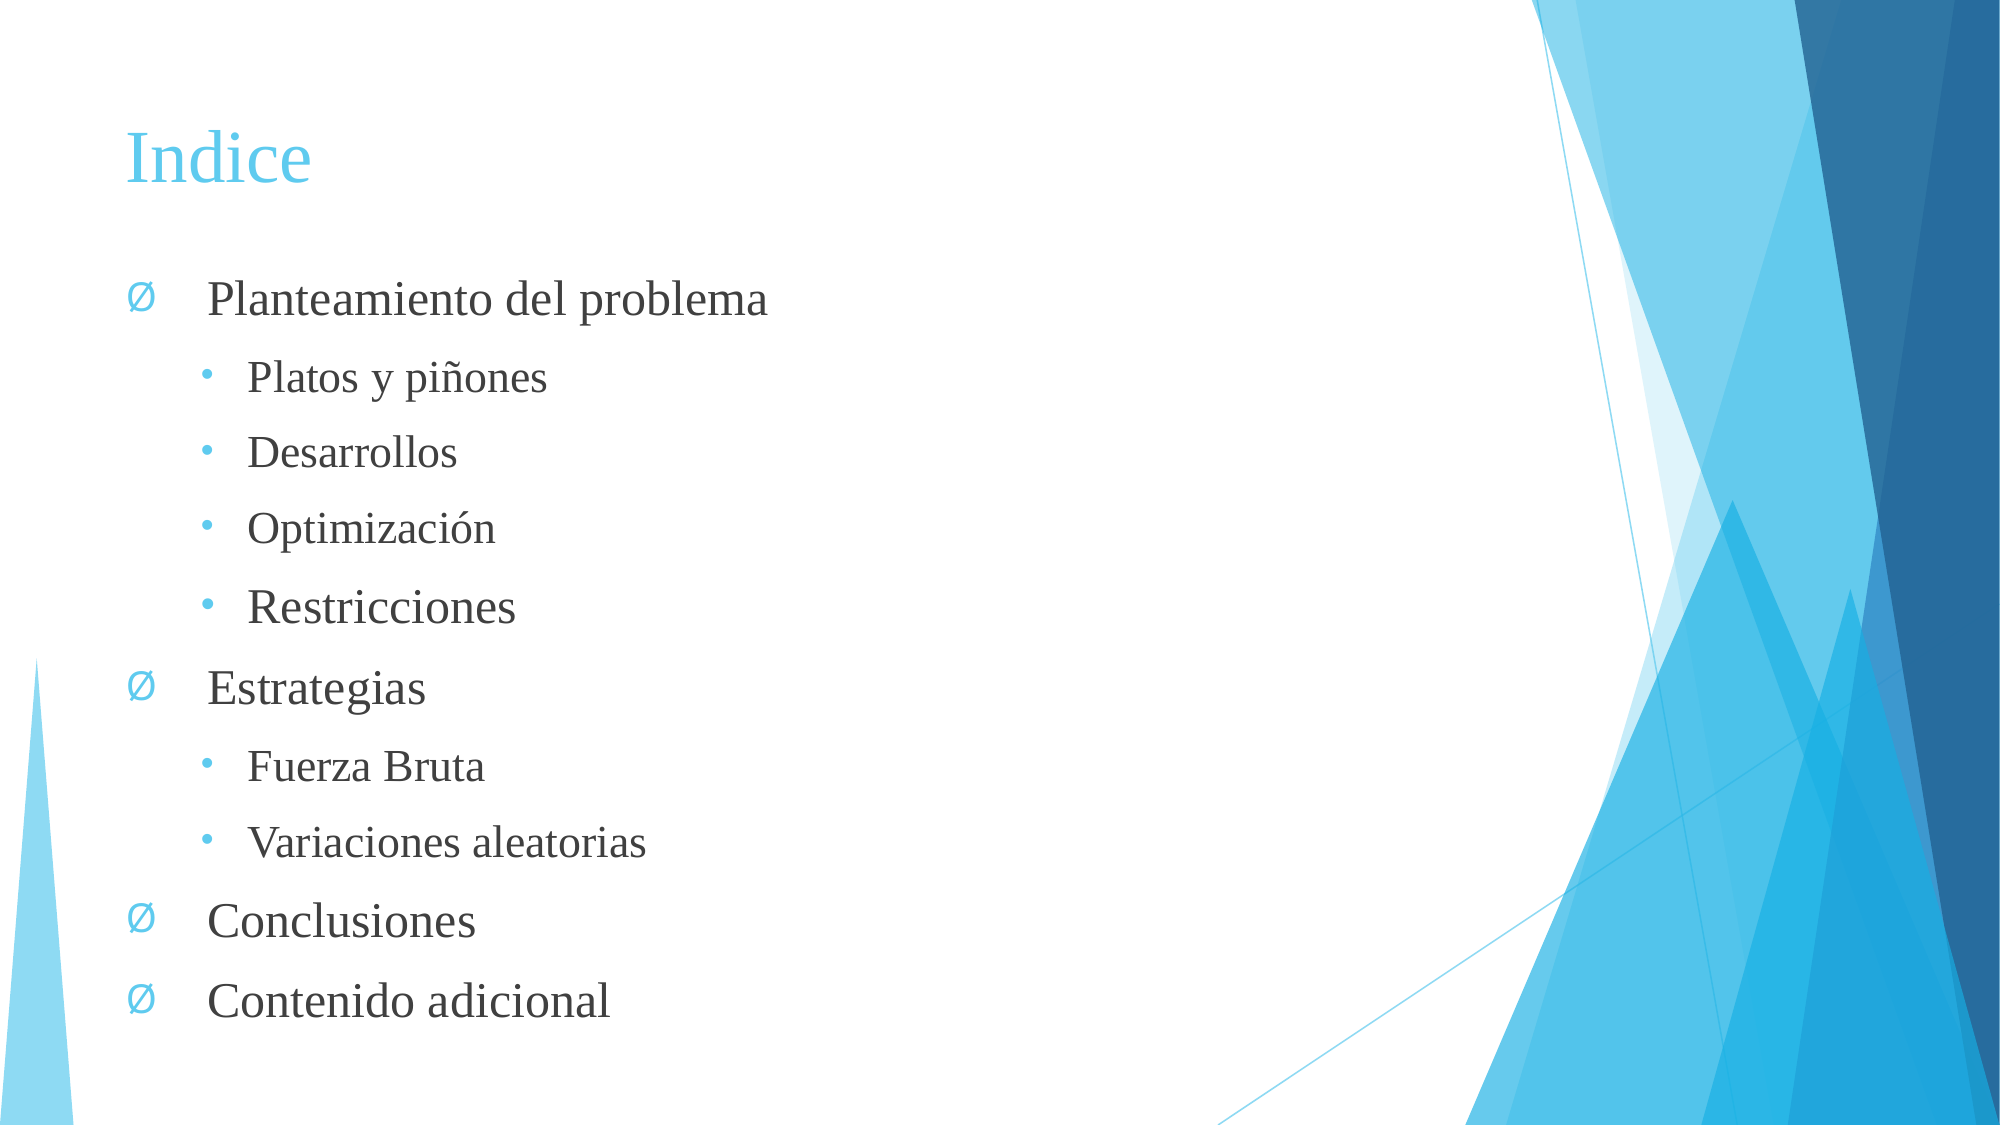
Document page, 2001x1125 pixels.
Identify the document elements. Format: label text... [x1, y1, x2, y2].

title Indice [111, 99, 1522, 258]
list Planteamiento del problema Platos y piñones Desarrollos Optimización Restricciones Estrategias Fuerza Bruta Variaciones aleatorias Conclusiones Contenido adicional [111, 258, 1522, 1006]
